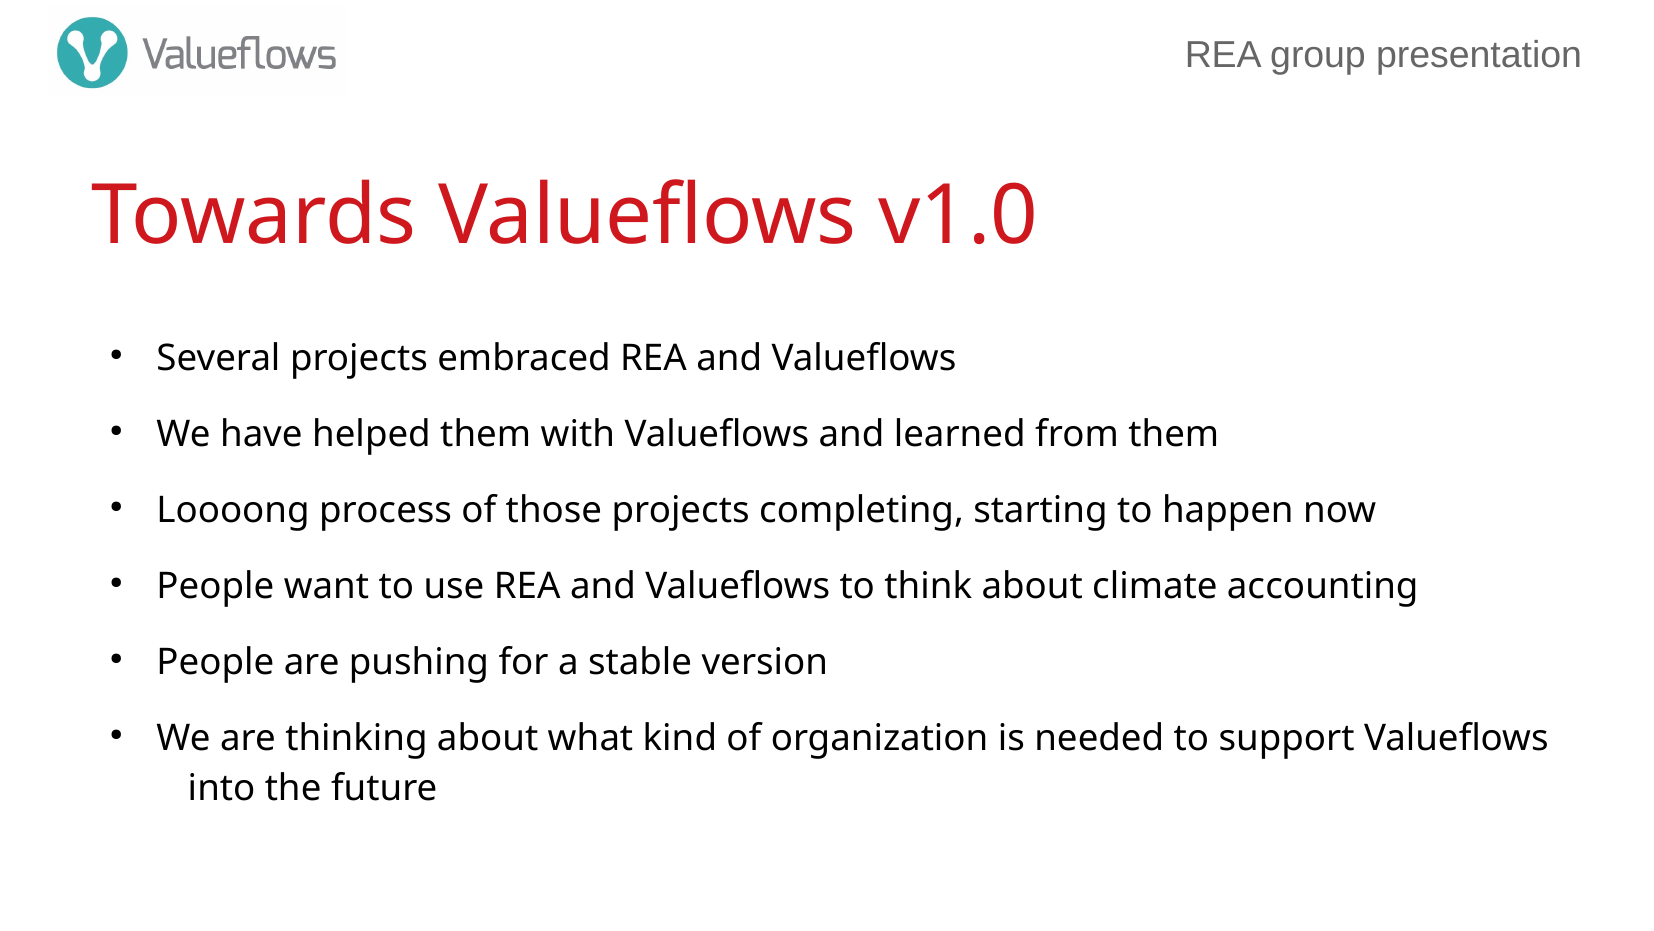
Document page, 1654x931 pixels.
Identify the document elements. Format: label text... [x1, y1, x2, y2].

list Several projects embraced REA and Valueflows We have helped them with Valueflows and learned from them Loooong process of those projects completing, starting to happen now People want to use REA and Valueflows to think about climate accounting People are pushing for a stable version We are thinking about what kind of organization is needed to support Valueflows into the future [94, 255, 1561, 818]
text_box Towards Valueflows v1.0 [76, 147, 1486, 271]
text_box REA group presentation [1170, 26, 1630, 126]
picture [47, 6, 346, 97]
